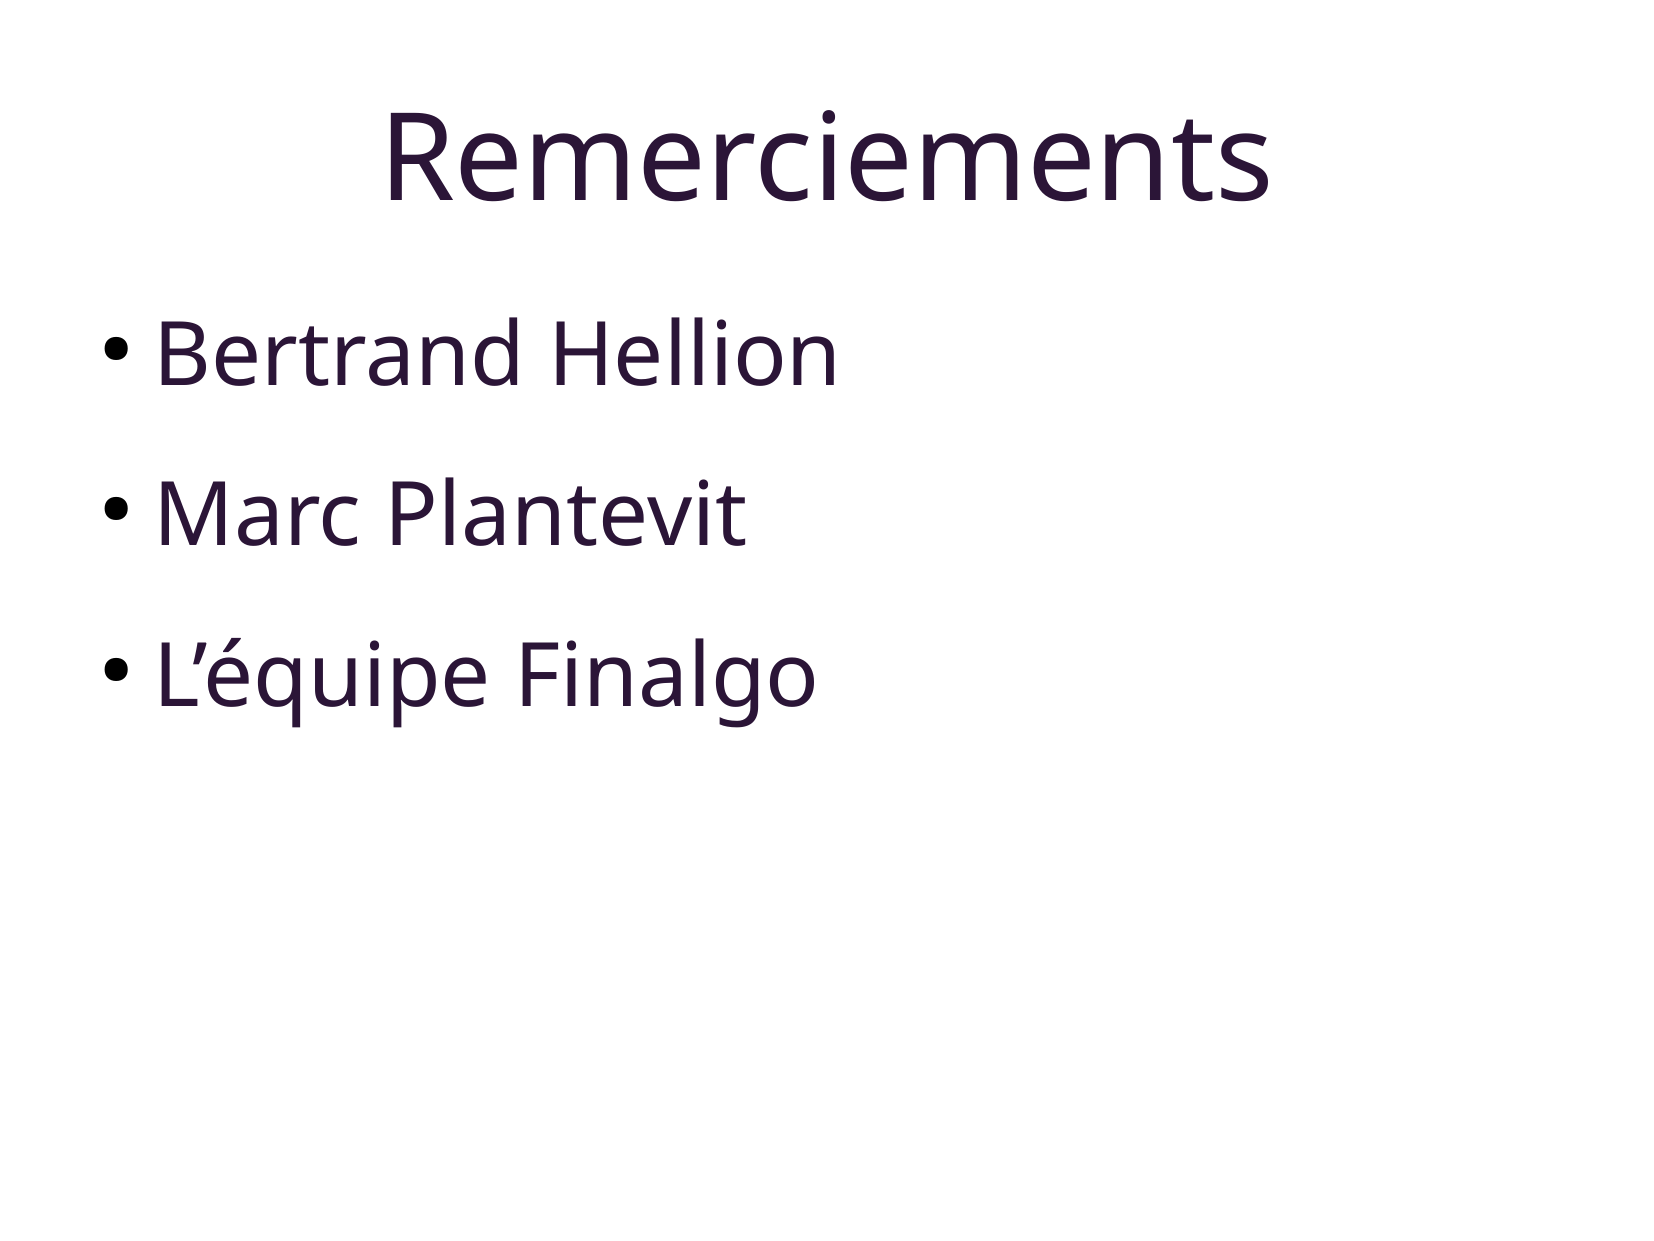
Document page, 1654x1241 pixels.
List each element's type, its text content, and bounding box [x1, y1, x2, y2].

list Bertrand Hellion Marc Plantevit L’équipe Finalgo [82, 290, 1571, 1010]
title Remerciements [82, 49, 1571, 257]
